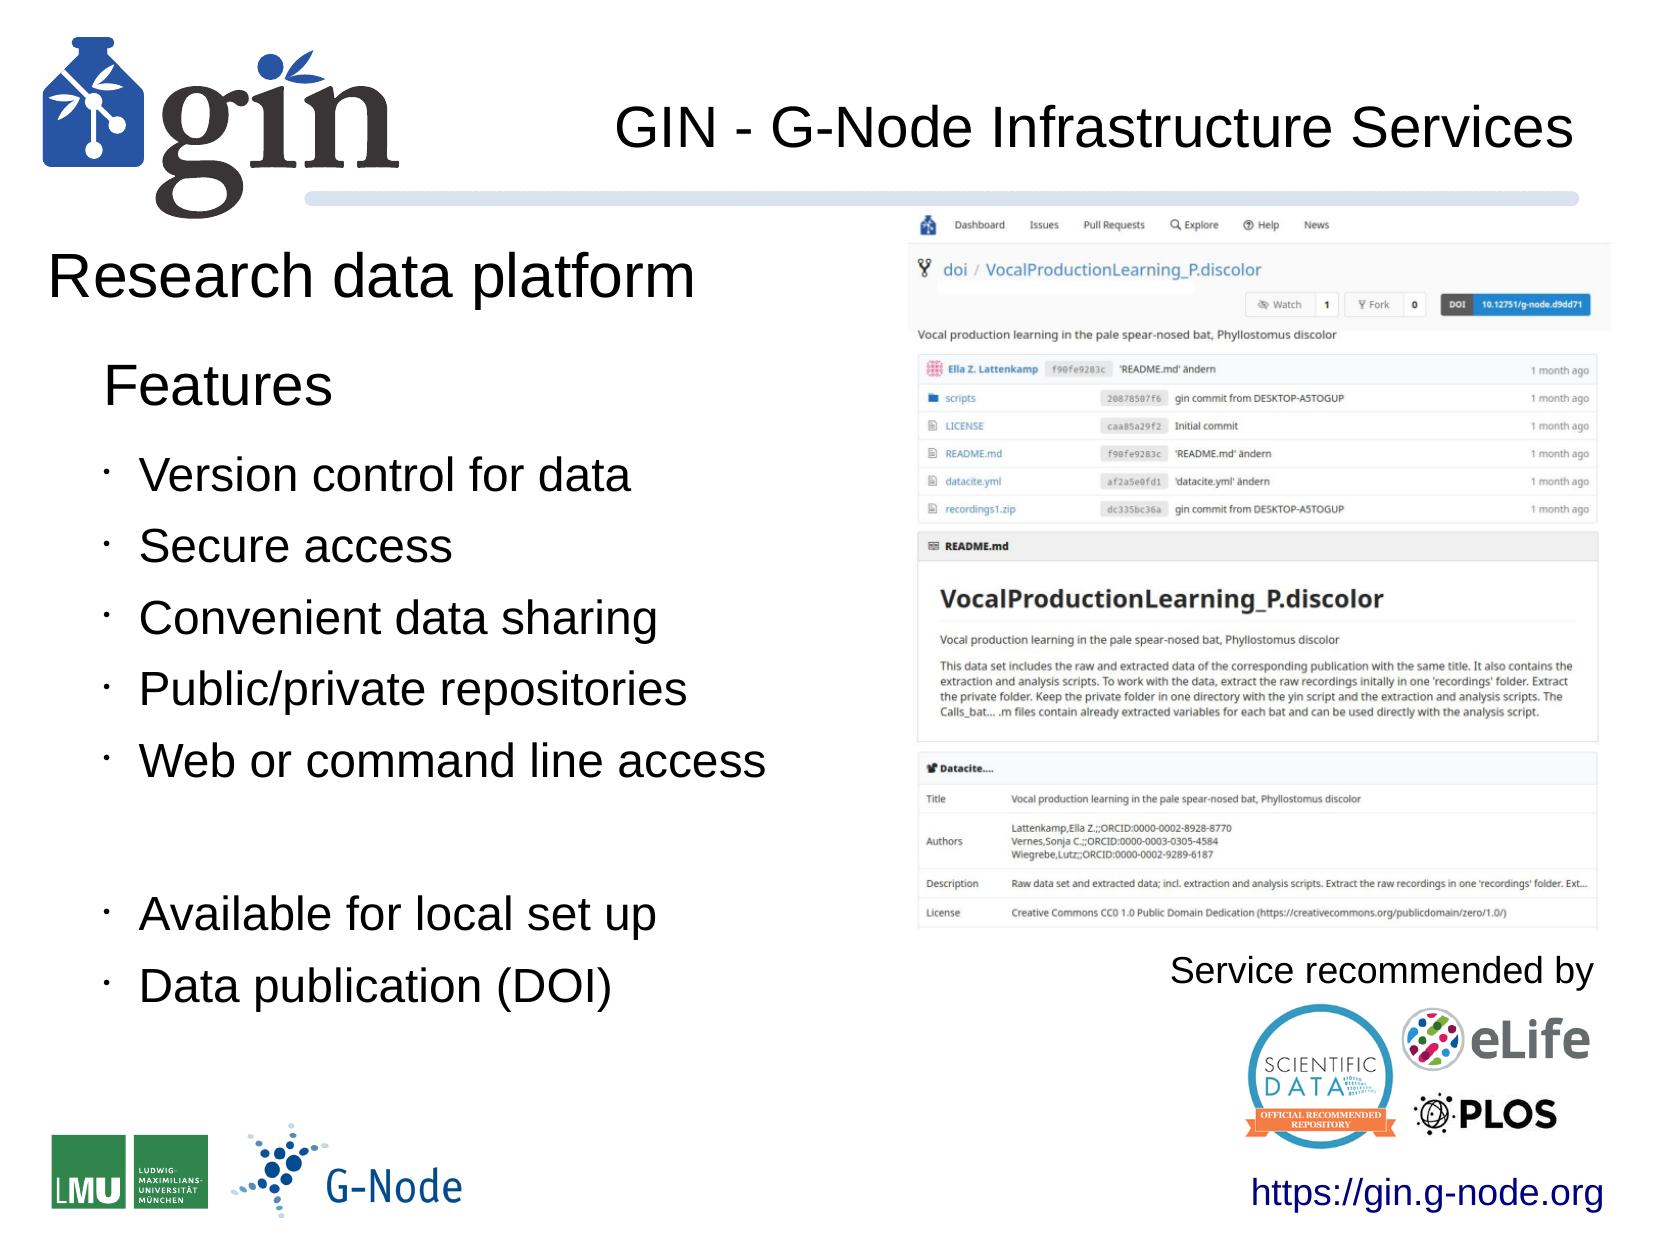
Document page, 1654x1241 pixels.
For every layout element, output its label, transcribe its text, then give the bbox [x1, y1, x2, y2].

list Features Version control for data Secure access Convenient data sharing Public/private repositories Web or command line access Available for local set up Data publication (DOI) [32, 352, 902, 856]
text_box Research data platform [33, 234, 902, 319]
picture [230, 1123, 467, 1219]
picture [1245, 1001, 1595, 1152]
picture [33, 30, 409, 224]
picture [902, 209, 1620, 931]
text_box Service recommended by [1155, 942, 1621, 1003]
text_box https://gin.g-node.org [1236, 1163, 1654, 1221]
text_box GIN - G-Node Infrastructure Services [87, 30, 1576, 226]
